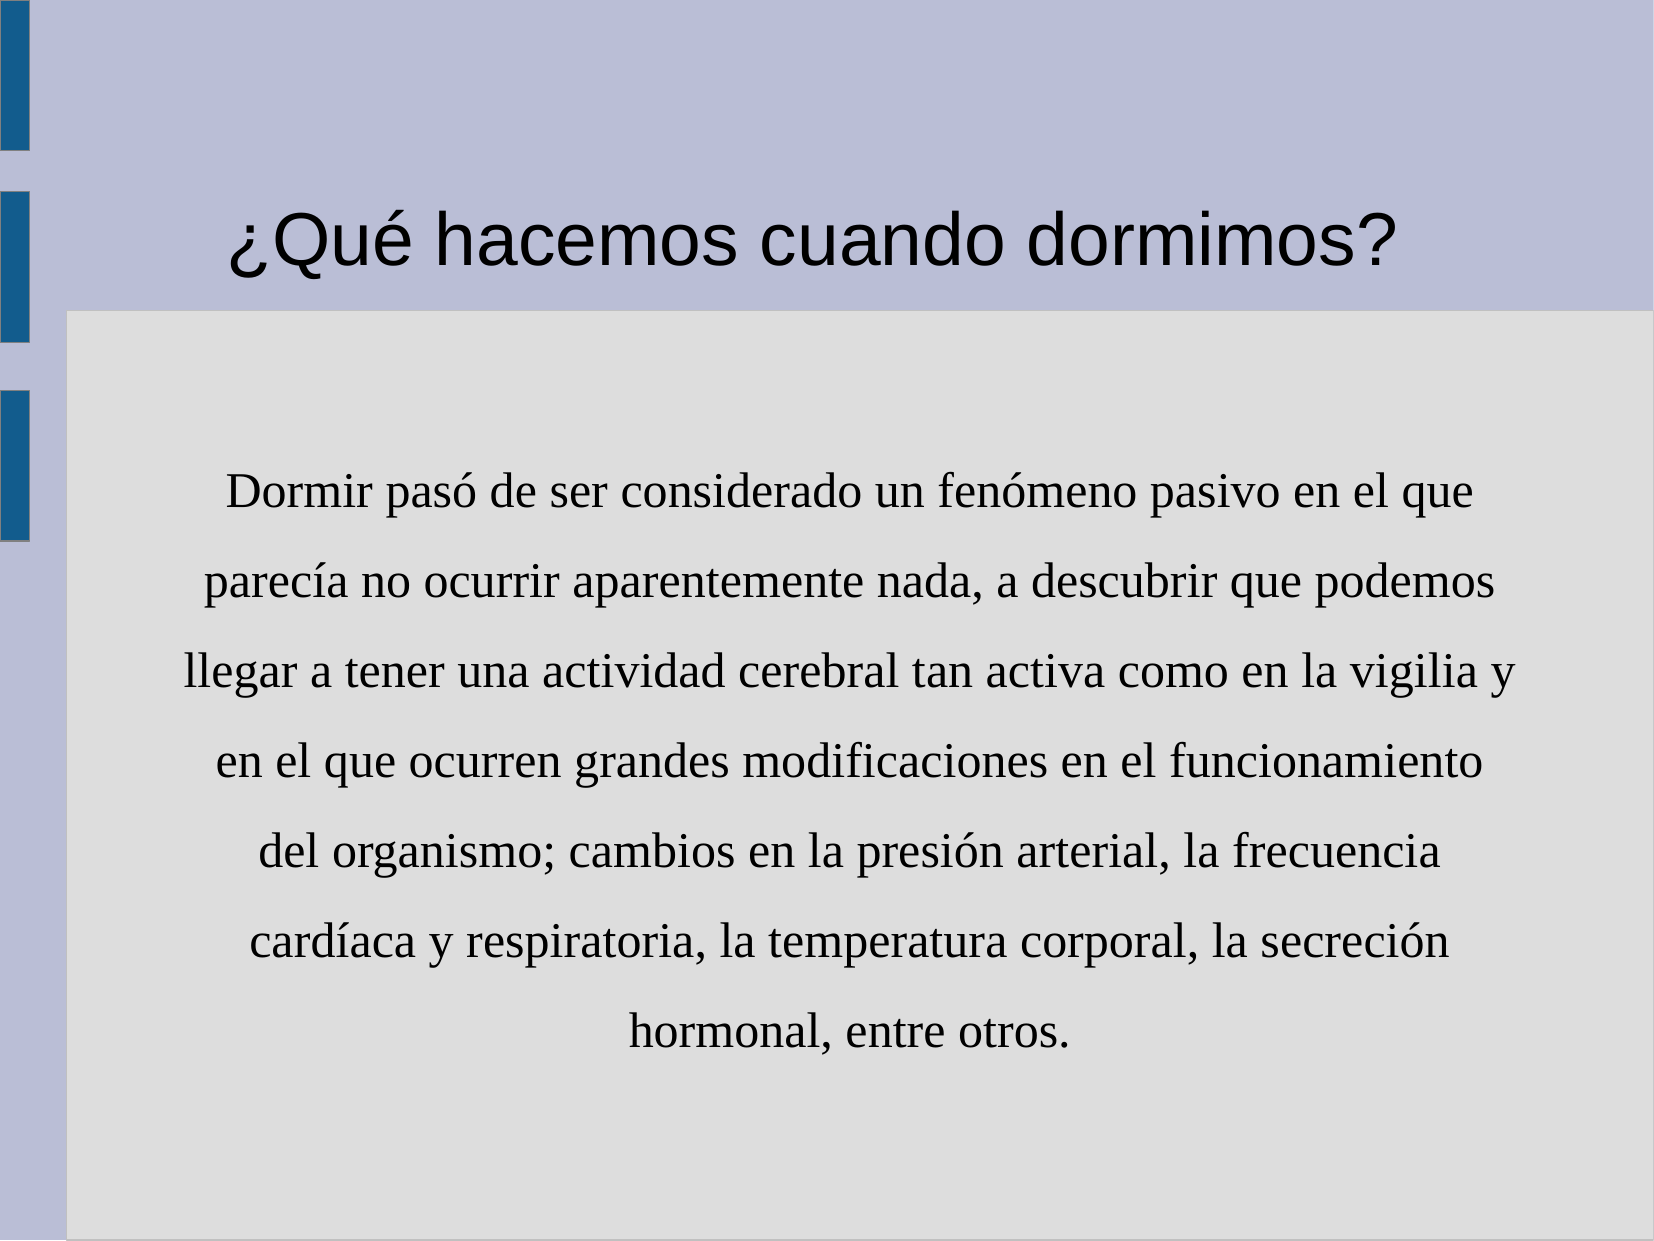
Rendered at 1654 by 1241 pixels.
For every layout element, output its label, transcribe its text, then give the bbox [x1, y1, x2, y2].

text_box Dormir pasó de ser considerado un fenómeno pasivo en el que parecía no ocurrir aparentemente nada, a descubrir que podemos llegar a tener una actividad cerebral tan activa como en la vigilia y en el que ocurren grandes modificaciones en el funcionamiento del organismo; cambios en la presión arterial, la frecuencia cardíaca y respiratoria, la temperatura corporal, la secreción hormonal, entre otros. [164, 412, 1536, 1136]
subtitle ¿Qué hacemos cuando dormimos? [106, 77, 1519, 394]
